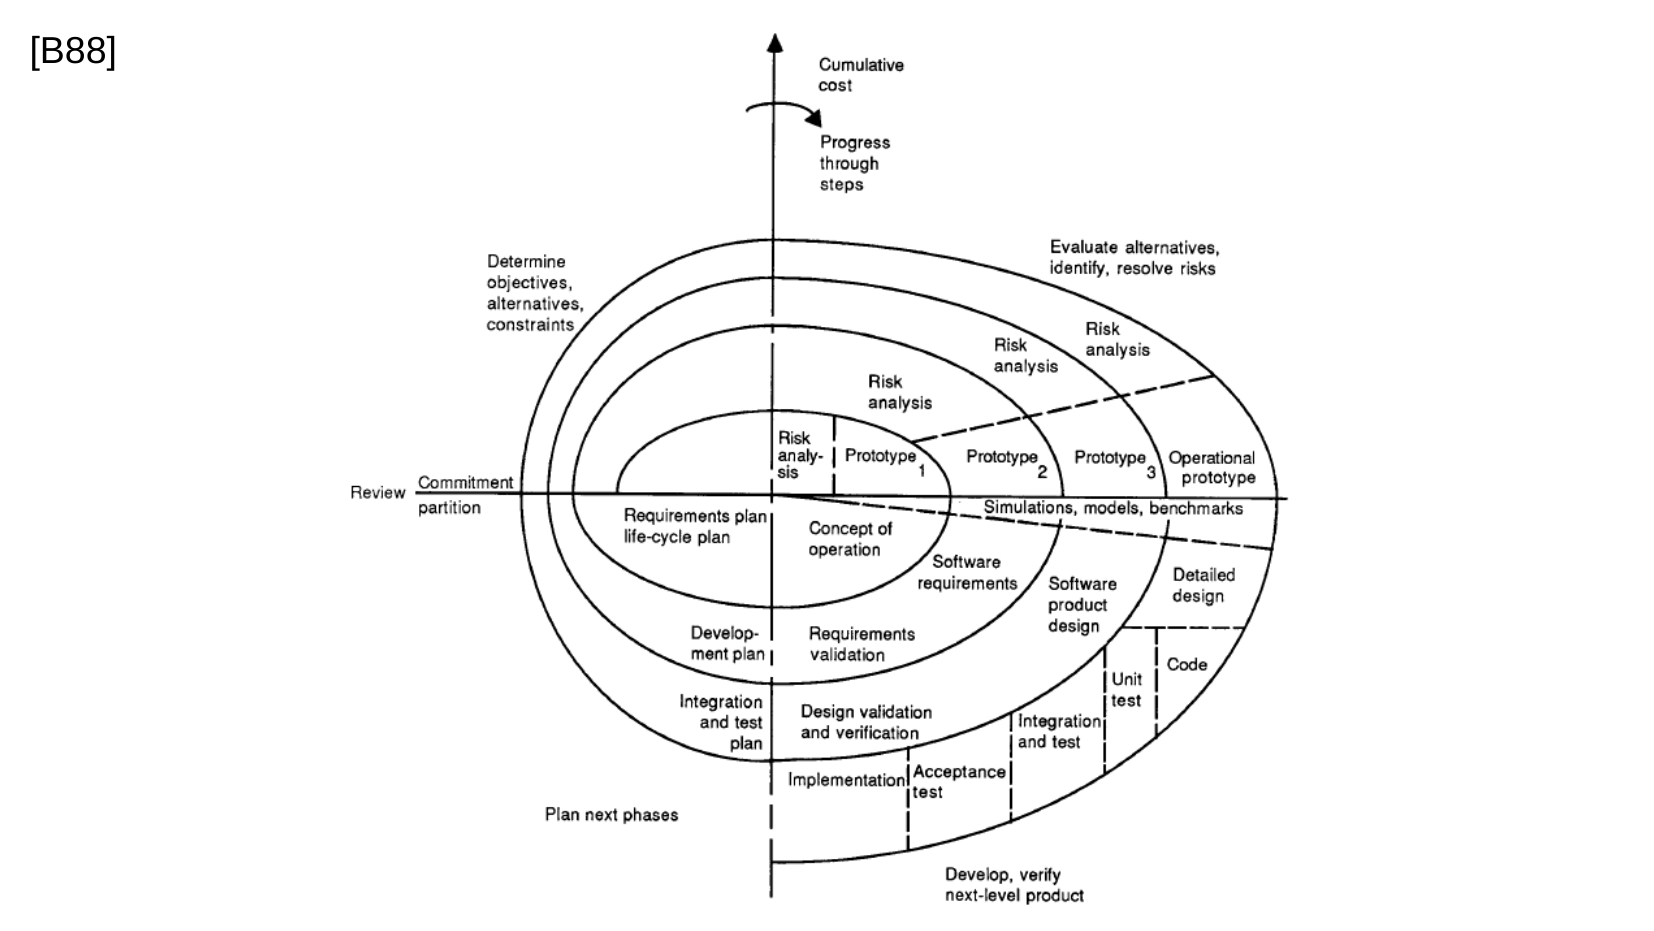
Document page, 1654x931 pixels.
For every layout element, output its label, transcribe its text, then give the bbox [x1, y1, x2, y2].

text_box [B88] [0, 0, 1182, 237]
picture [344, 23, 1309, 910]
